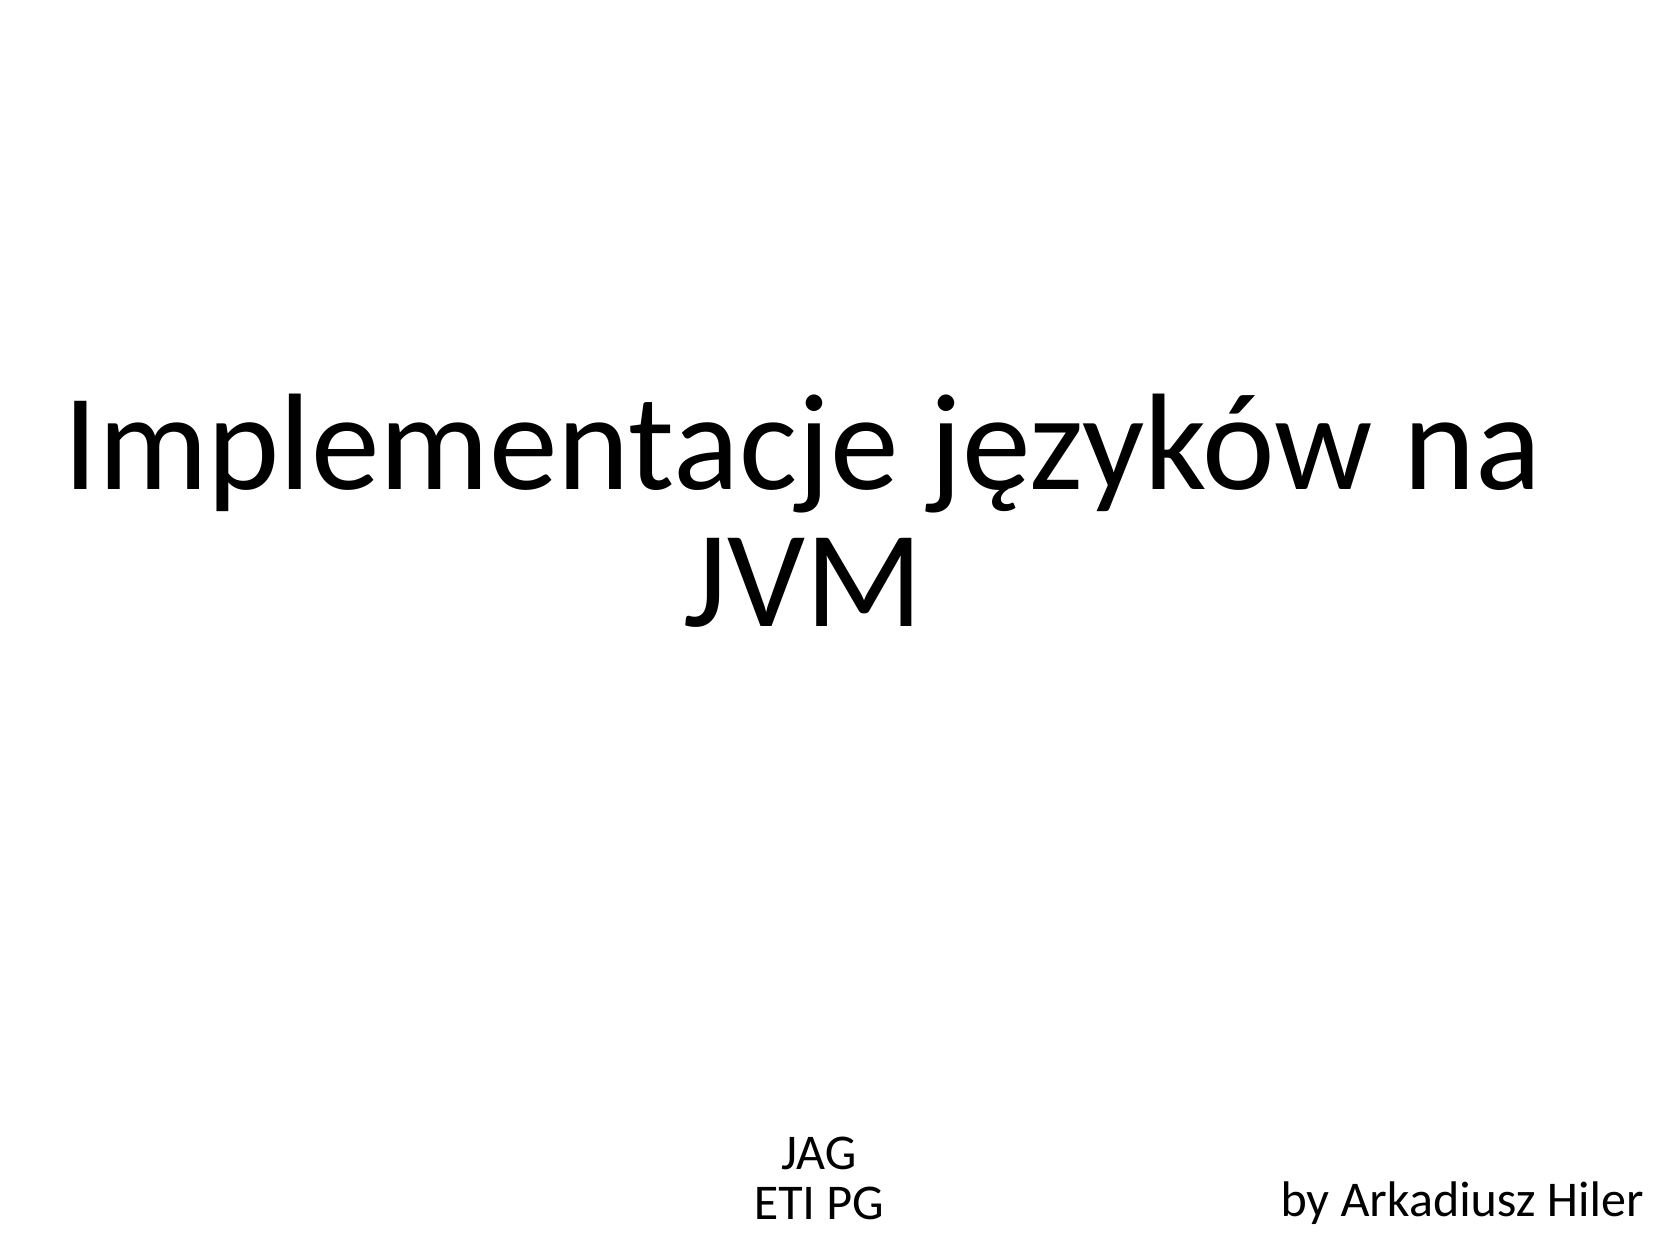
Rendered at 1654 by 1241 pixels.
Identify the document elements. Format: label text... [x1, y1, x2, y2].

title JAG ETI PG [74, 1110, 1563, 1241]
title by Arkadiusz Hiler [718, 1107, 1654, 1241]
title Implementacje języków na JVM [59, 355, 1548, 692]
